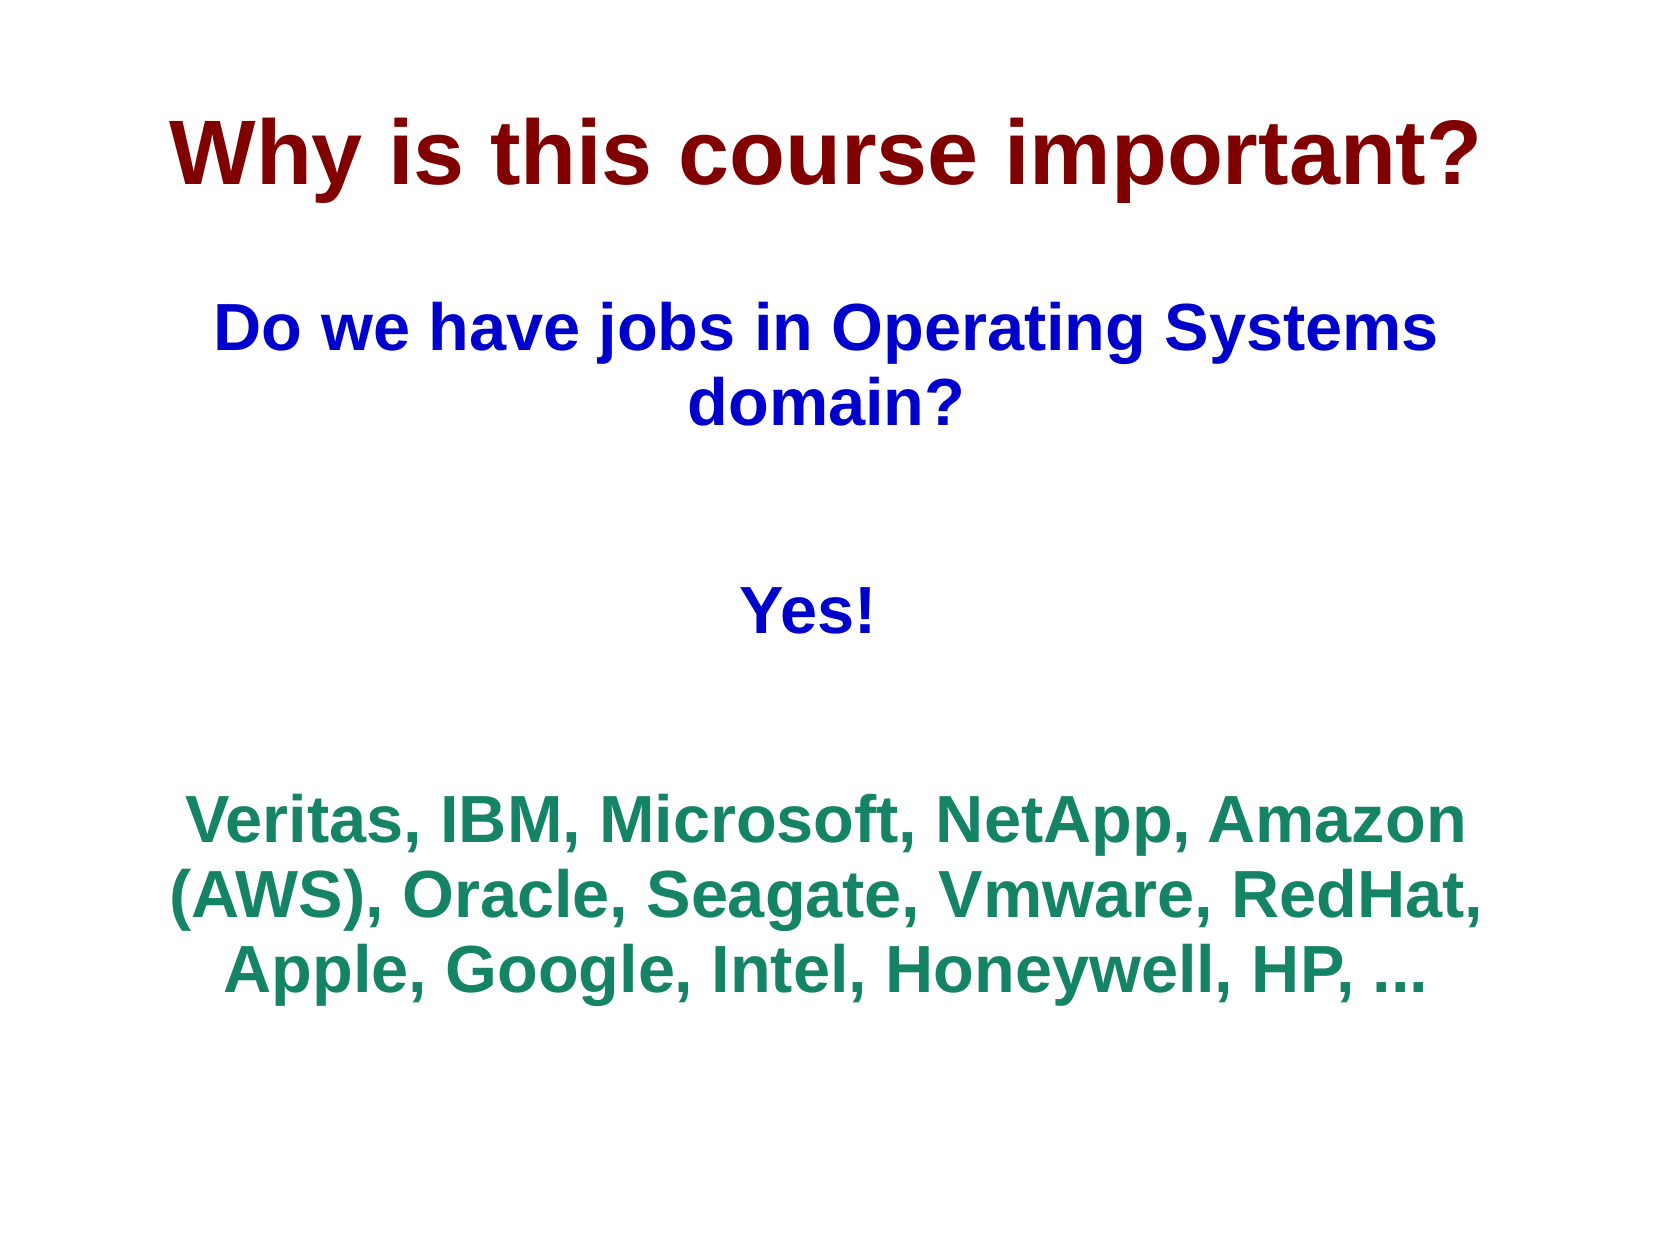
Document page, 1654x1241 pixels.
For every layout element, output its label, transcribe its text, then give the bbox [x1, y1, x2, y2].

list Do we have jobs in Operating Systems domain? Yes! Veritas, IBM, Microsoft, NetApp, Amazon (AWS), Oracle, Seagate, Vmware, RedHat, Apple, Google, Intel, Honeywell, HP, ... [82, 290, 1571, 1010]
title Why is this course important? [82, 49, 1571, 257]
